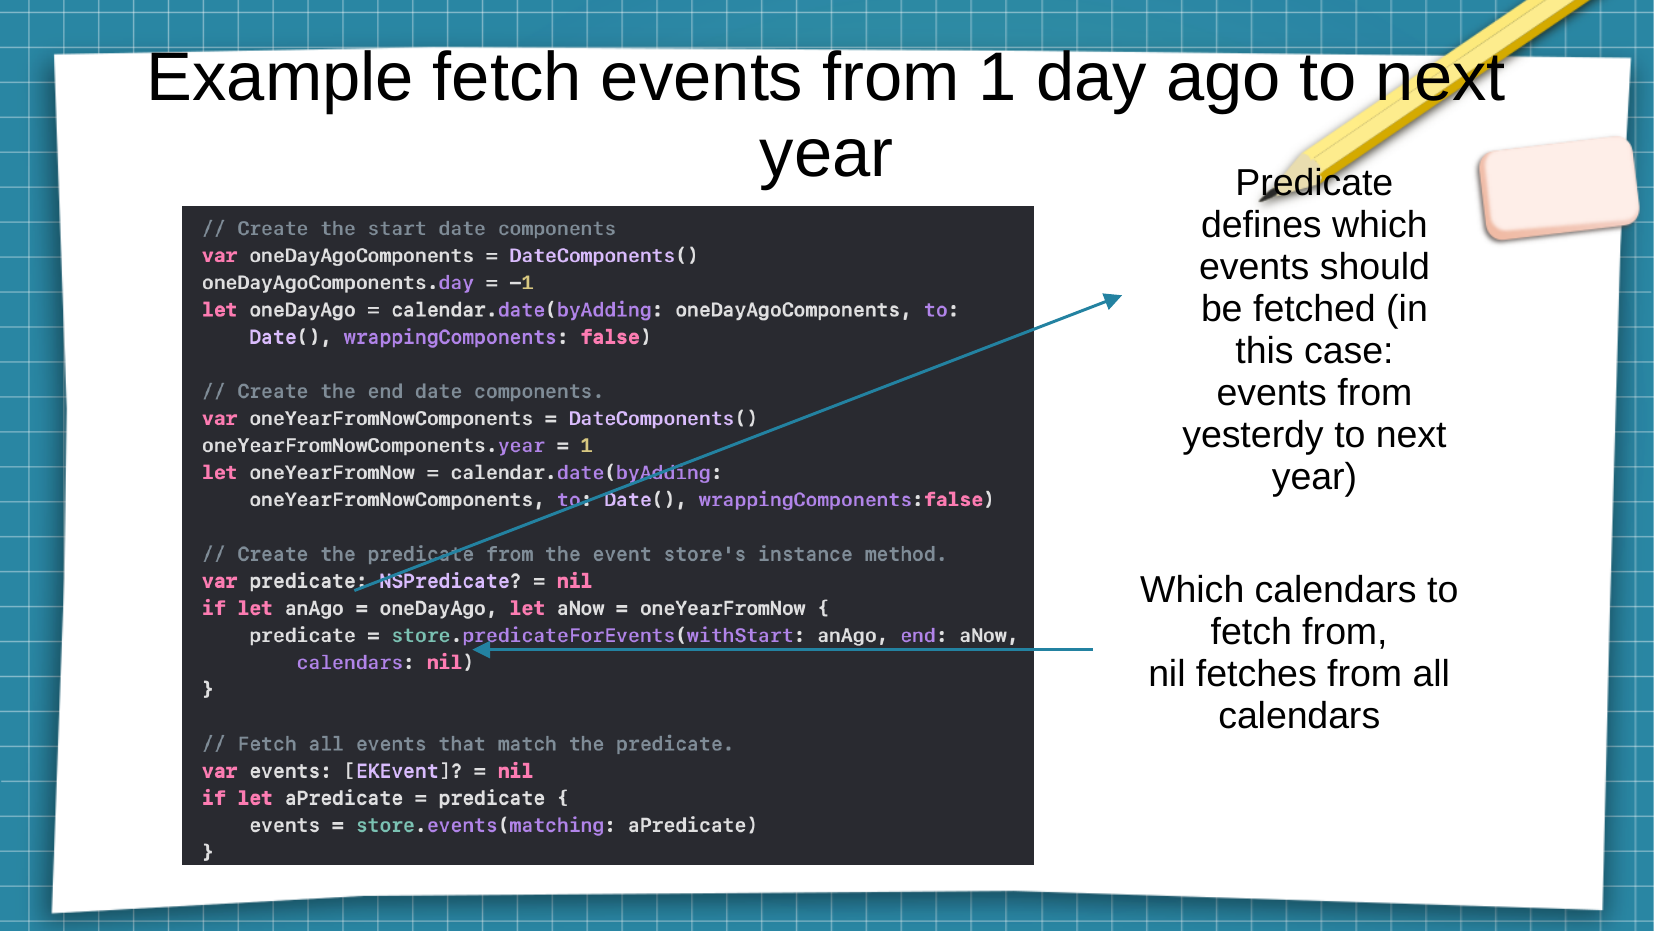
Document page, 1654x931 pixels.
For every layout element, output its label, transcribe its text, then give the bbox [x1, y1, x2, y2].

title Example fetch events from 1 day ago to next year [82, 37, 1571, 193]
text_box Predicate defines which events should be fetched (in this case: events from yesterdy to next year) [1166, 154, 1463, 505]
picture [0, 0, 1654, 931]
text_box Which calendars to fetch from, nil fetches from all calendars [1122, 561, 1477, 744]
